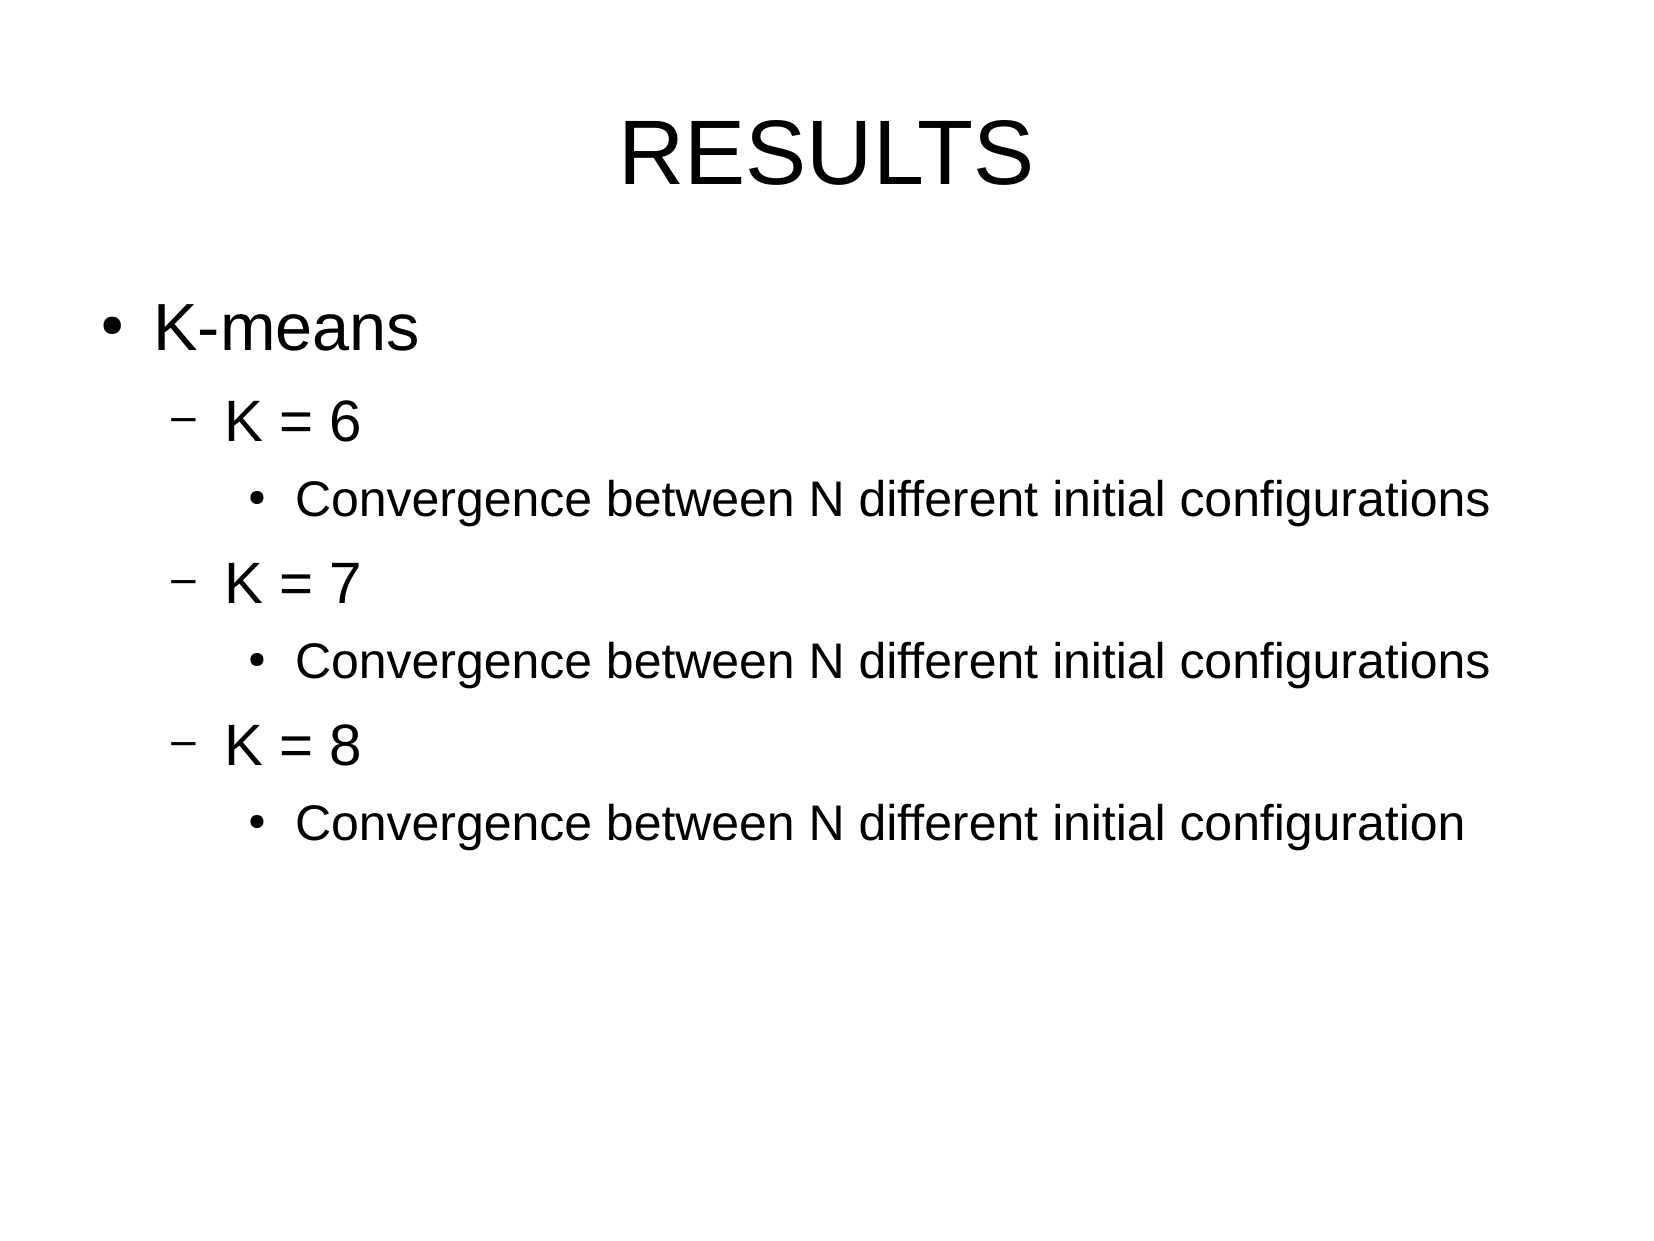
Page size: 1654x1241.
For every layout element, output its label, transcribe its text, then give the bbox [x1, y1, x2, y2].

title RESULTS [82, 49, 1571, 257]
list K-means K = 6 Convergence between N different initial configurations K = 7 Convergence between N different initial configurations K = 8 Convergence between N different initial configuration [82, 290, 1571, 1010]
